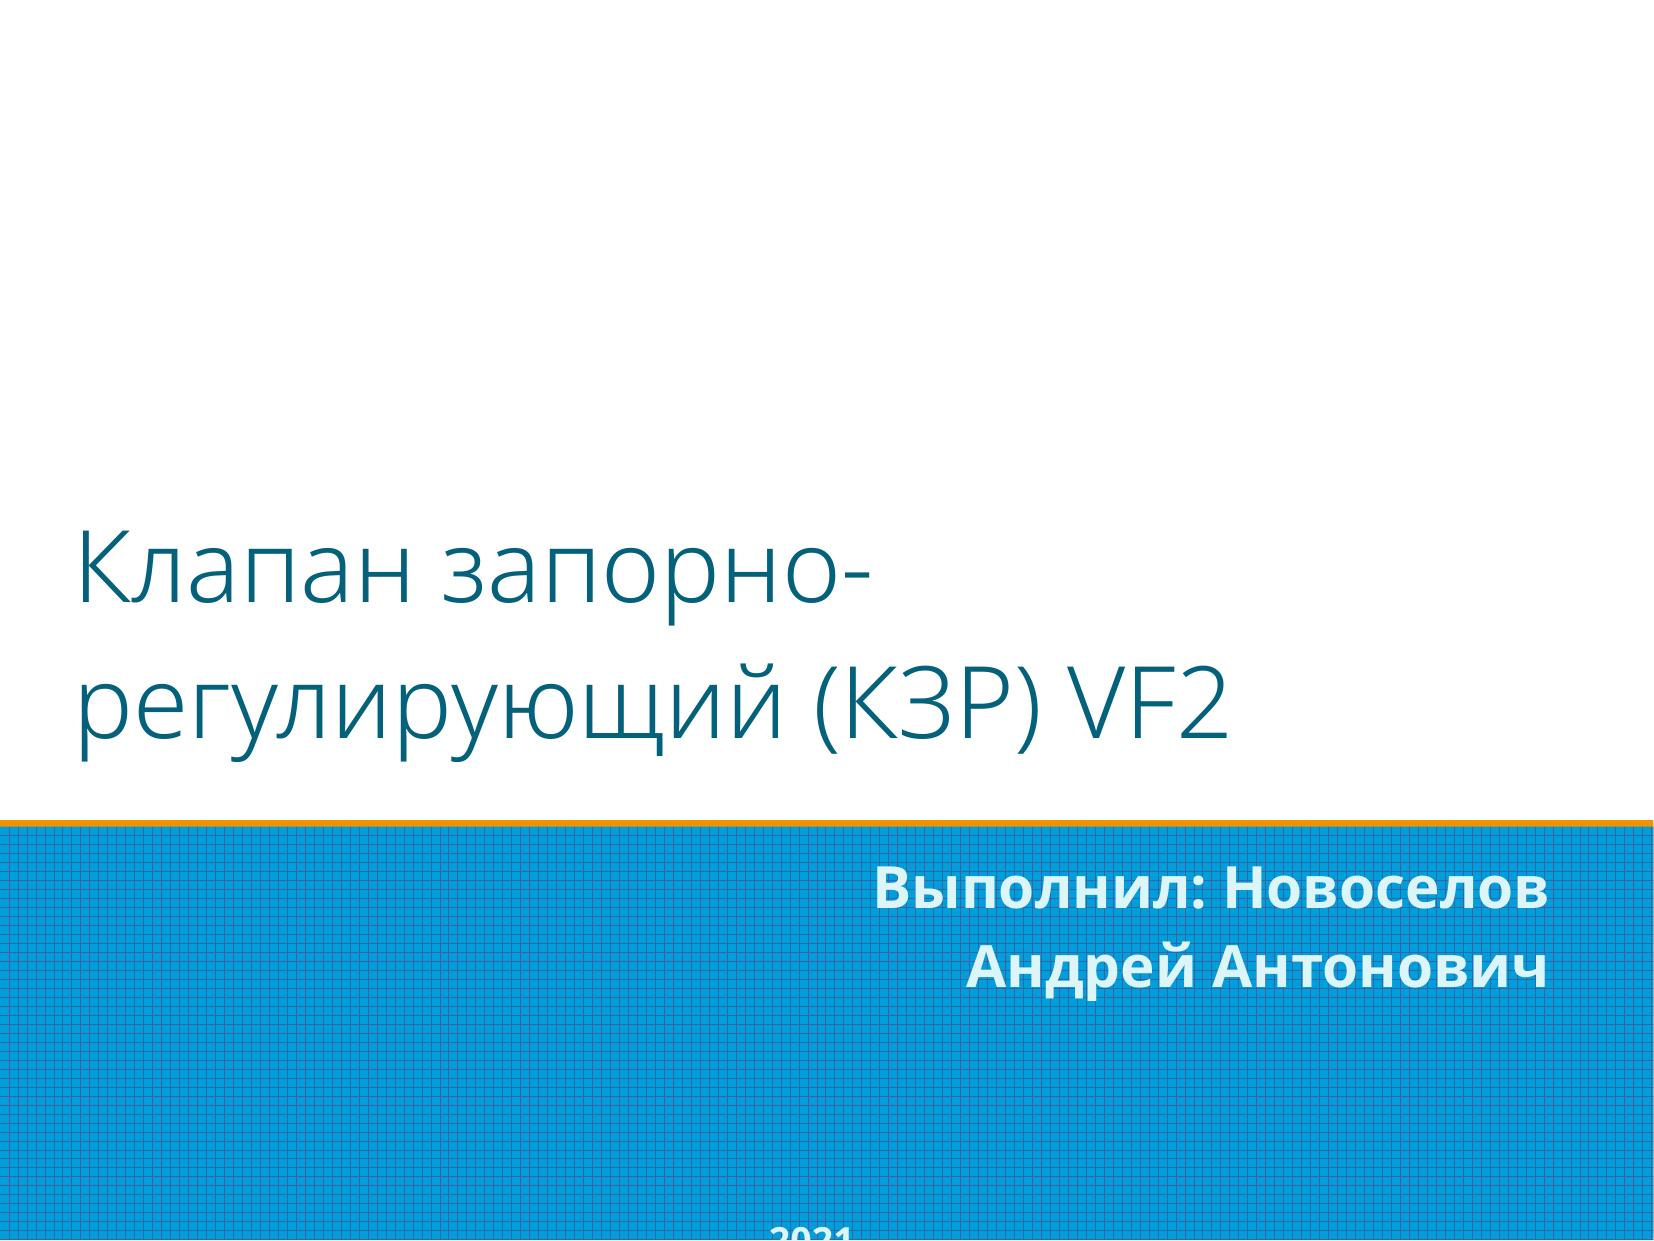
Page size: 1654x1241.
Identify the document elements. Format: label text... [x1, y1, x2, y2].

title Клапан запорно-регулирующий (КЗР) VF2 [73, 59, 1551, 768]
subtitle Выполнил: Новоселов Андрей Антонович 2021 [73, 846, 1551, 1235]
